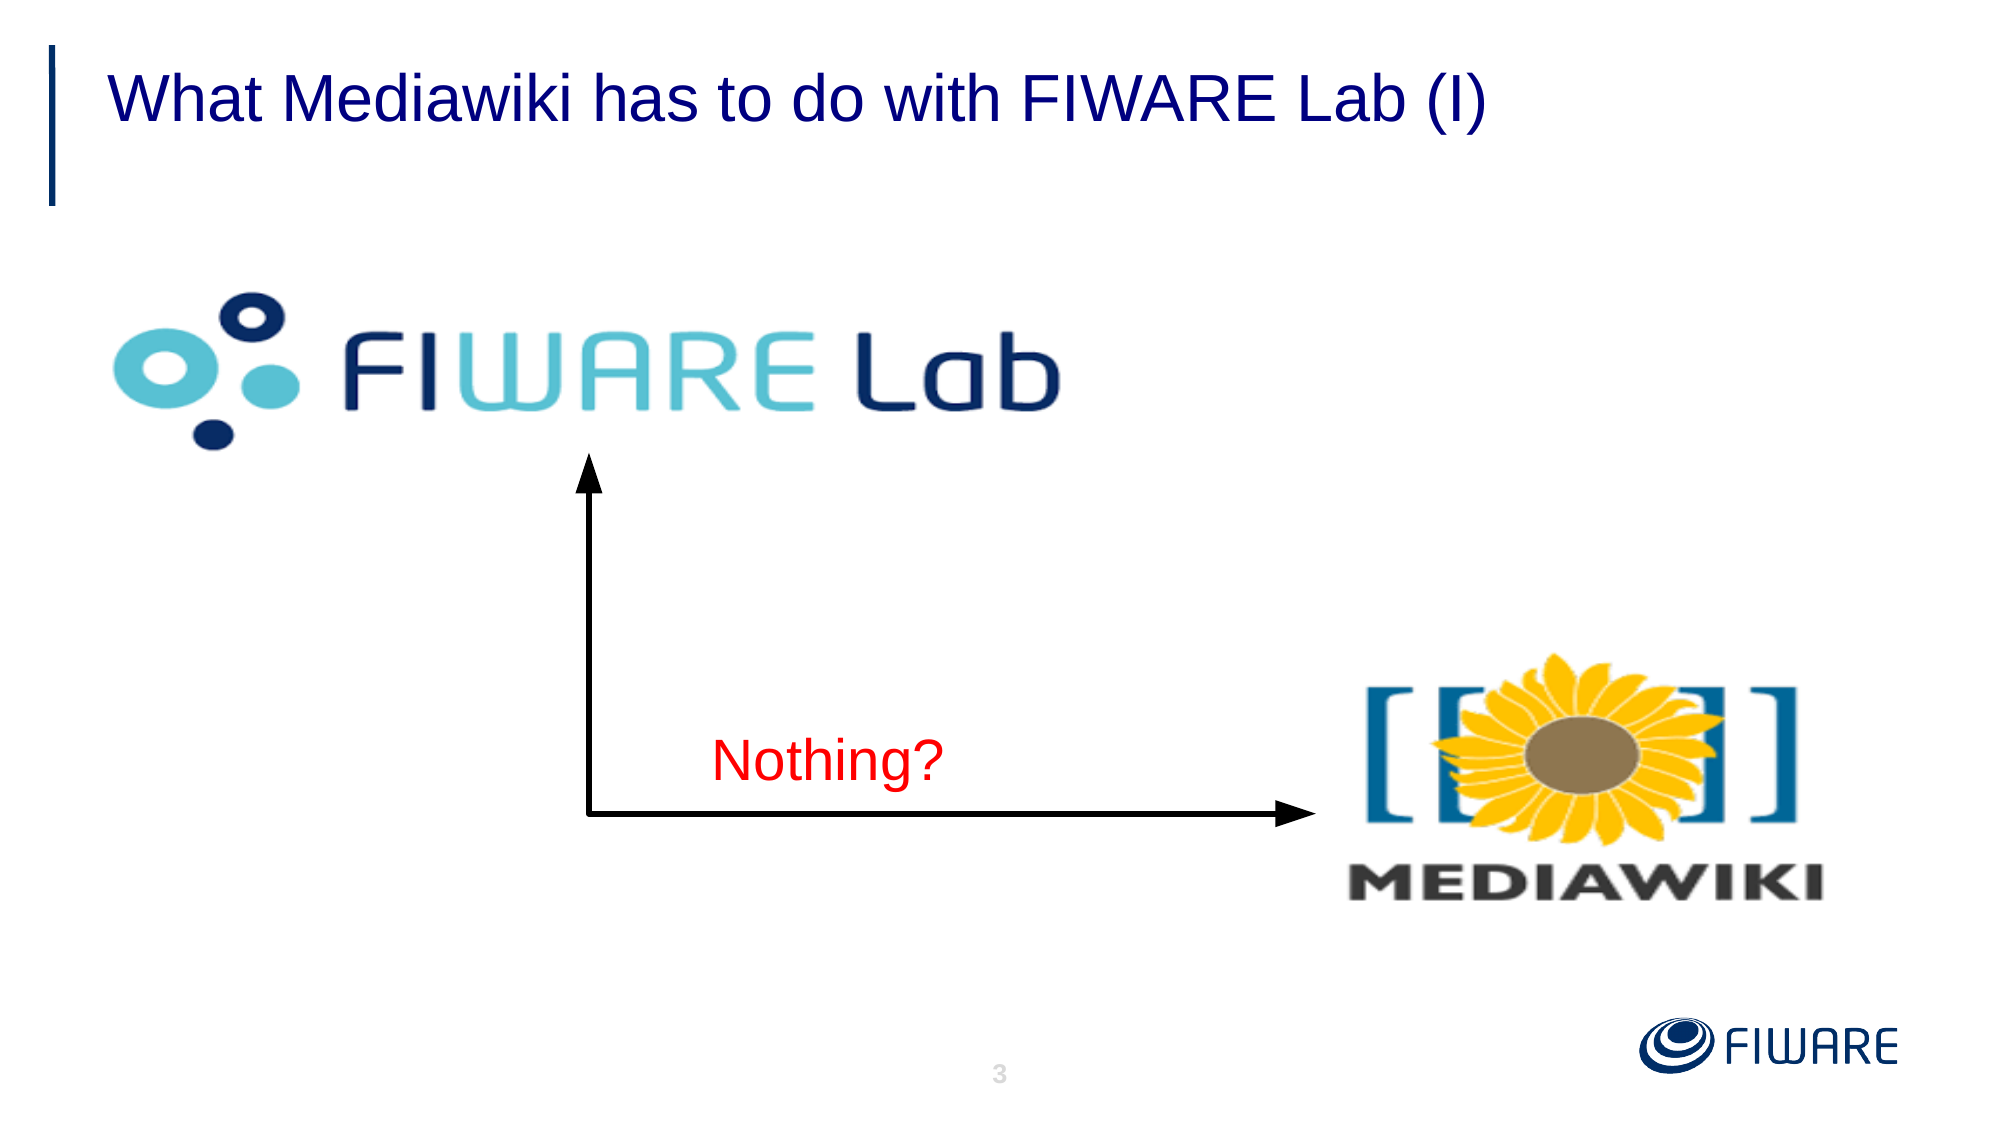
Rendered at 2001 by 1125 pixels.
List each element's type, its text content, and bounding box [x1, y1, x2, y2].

title What Mediawiki has to do with FIWARE Lab (I) [92, 47, 1704, 166]
slide_number <number> [887, 1042, 1113, 1103]
picture [1315, 635, 1843, 993]
picture [1635, 1012, 1905, 1077]
text_box Nothing? [696, 720, 1034, 840]
picture [82, 289, 1096, 453]
